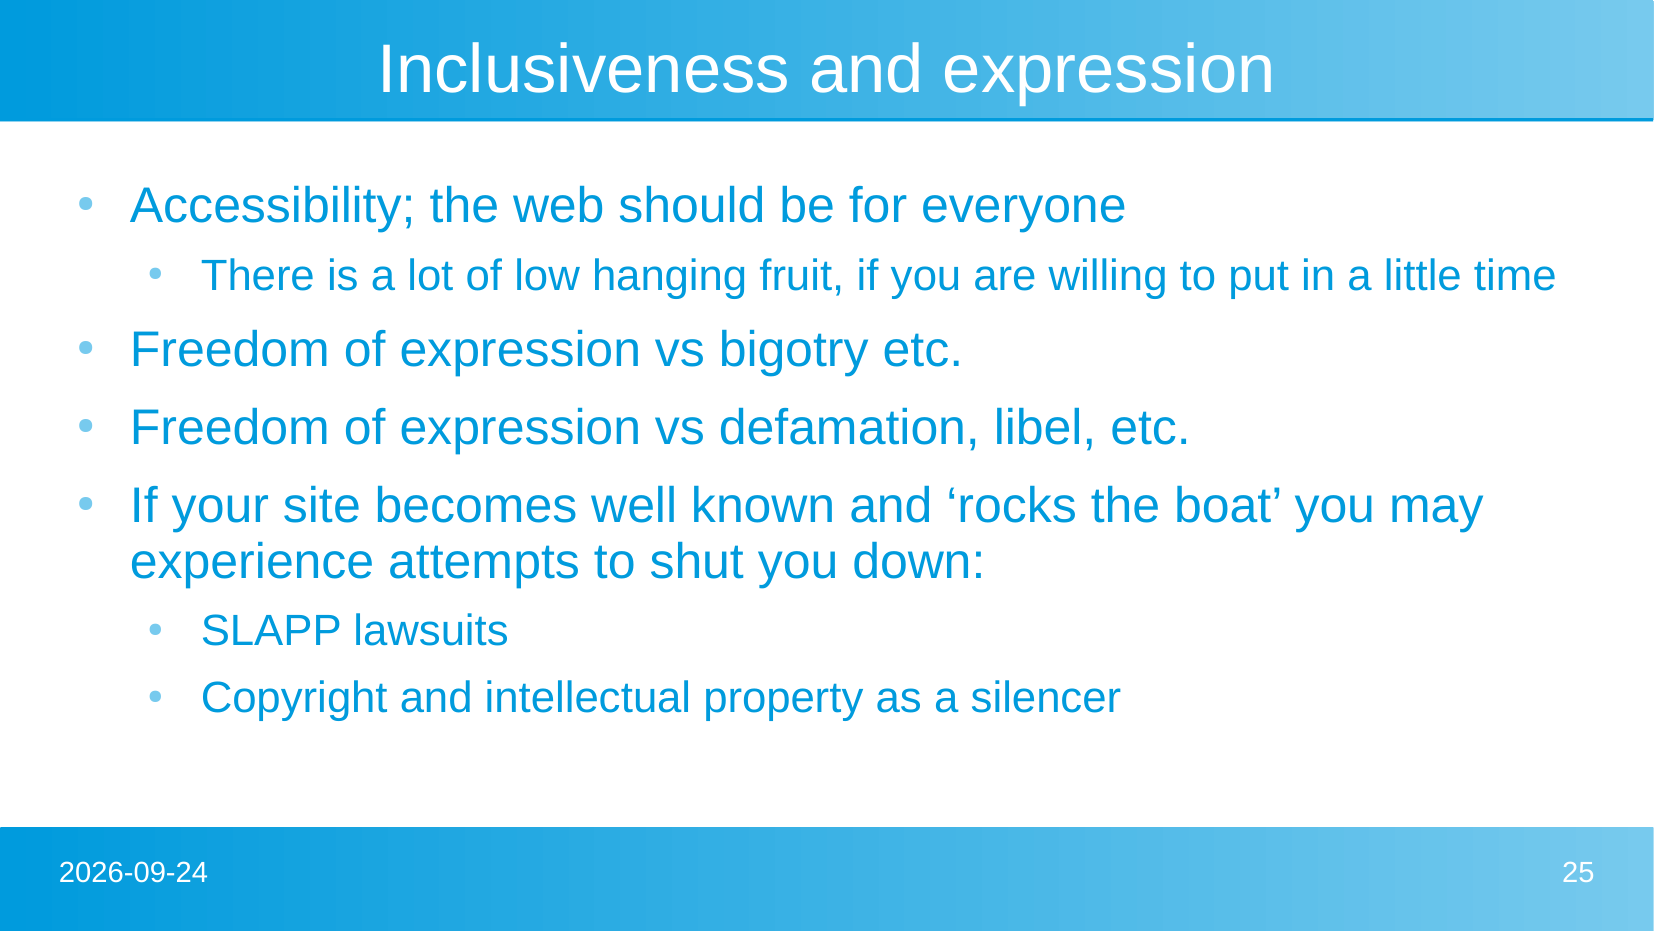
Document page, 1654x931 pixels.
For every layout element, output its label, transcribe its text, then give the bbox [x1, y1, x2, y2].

list Accessibility; the web should be for everyone There is a lot of low hanging fruit, if you are willing to put in a little time Freedom of expression vs bigotry etc. Freedom of expression vs defamation, libel, etc. If your site becomes well known and ‘rocks the boat’ you may experience attempts to shut you down: SLAPP lawsuits Copyright and intellectual property as a silencer [59, 177, 1595, 768]
title Inclusiveness and expression [59, 29, 1595, 108]
